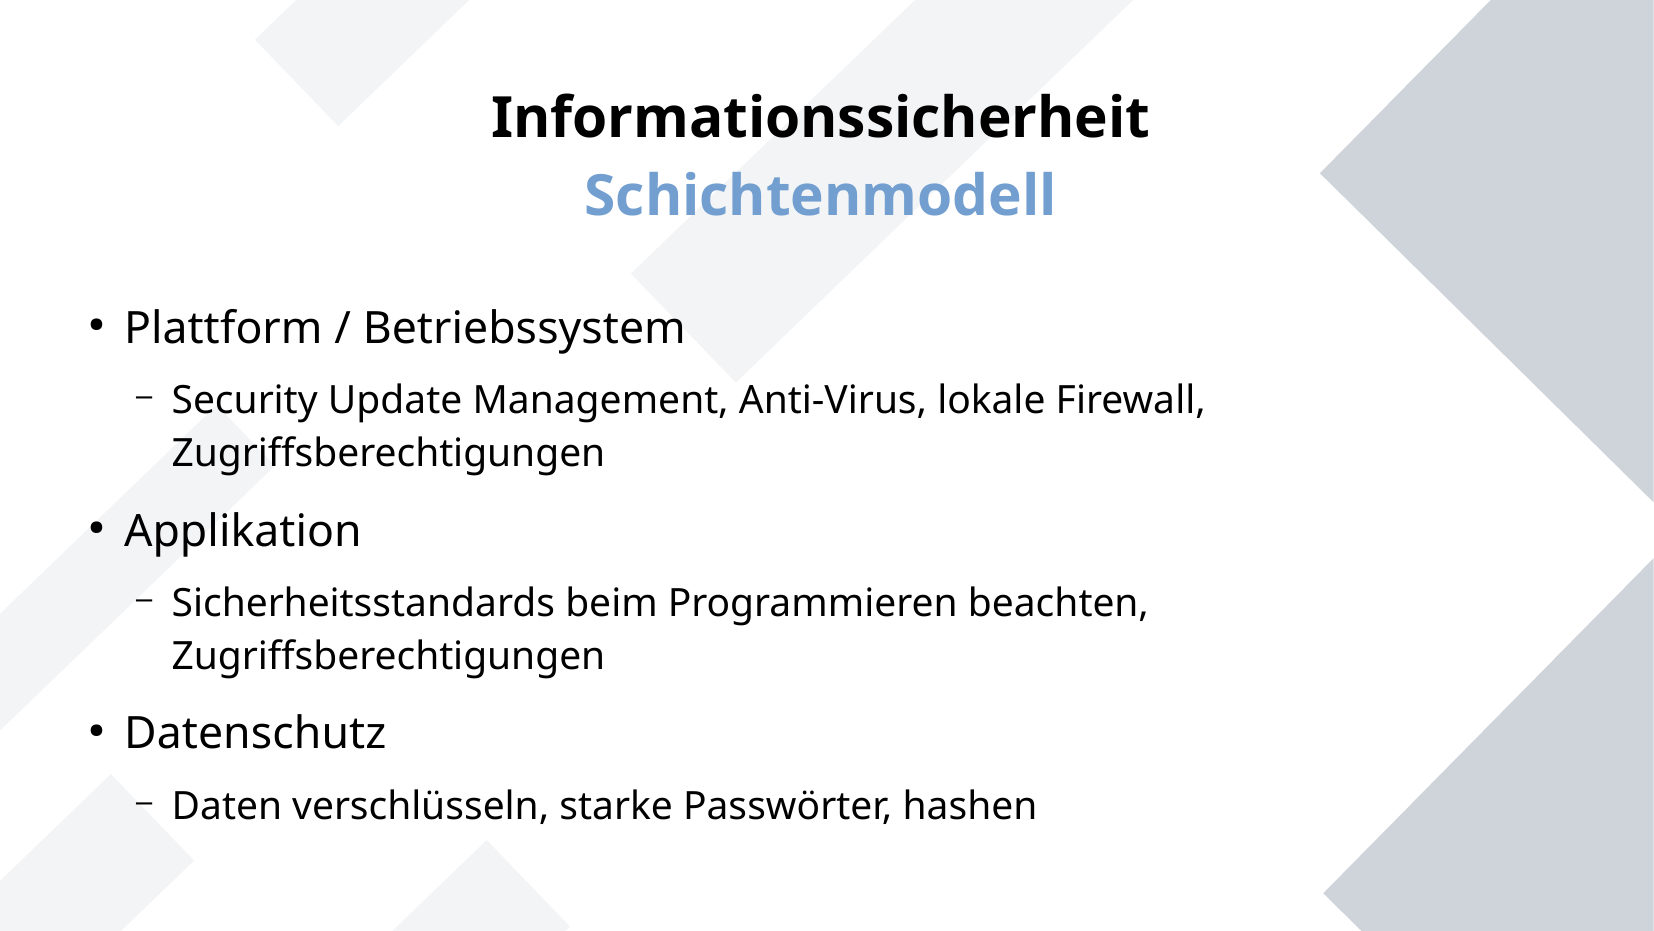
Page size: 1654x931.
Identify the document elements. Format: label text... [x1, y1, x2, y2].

title Informationssicherheit Schichtenmodell [76, 76, 1565, 233]
list Plattform / Betriebssystem Security Update Management, Anti-Virus, lokale Firewall, Zugriffsberechtigungen Applikation Sicherheitsstandards beim Programmieren beachten, Zugriffsberechtigungen Datenschutz Daten verschlüsseln, starke Passwörter, hashen [76, 295, 1565, 835]
